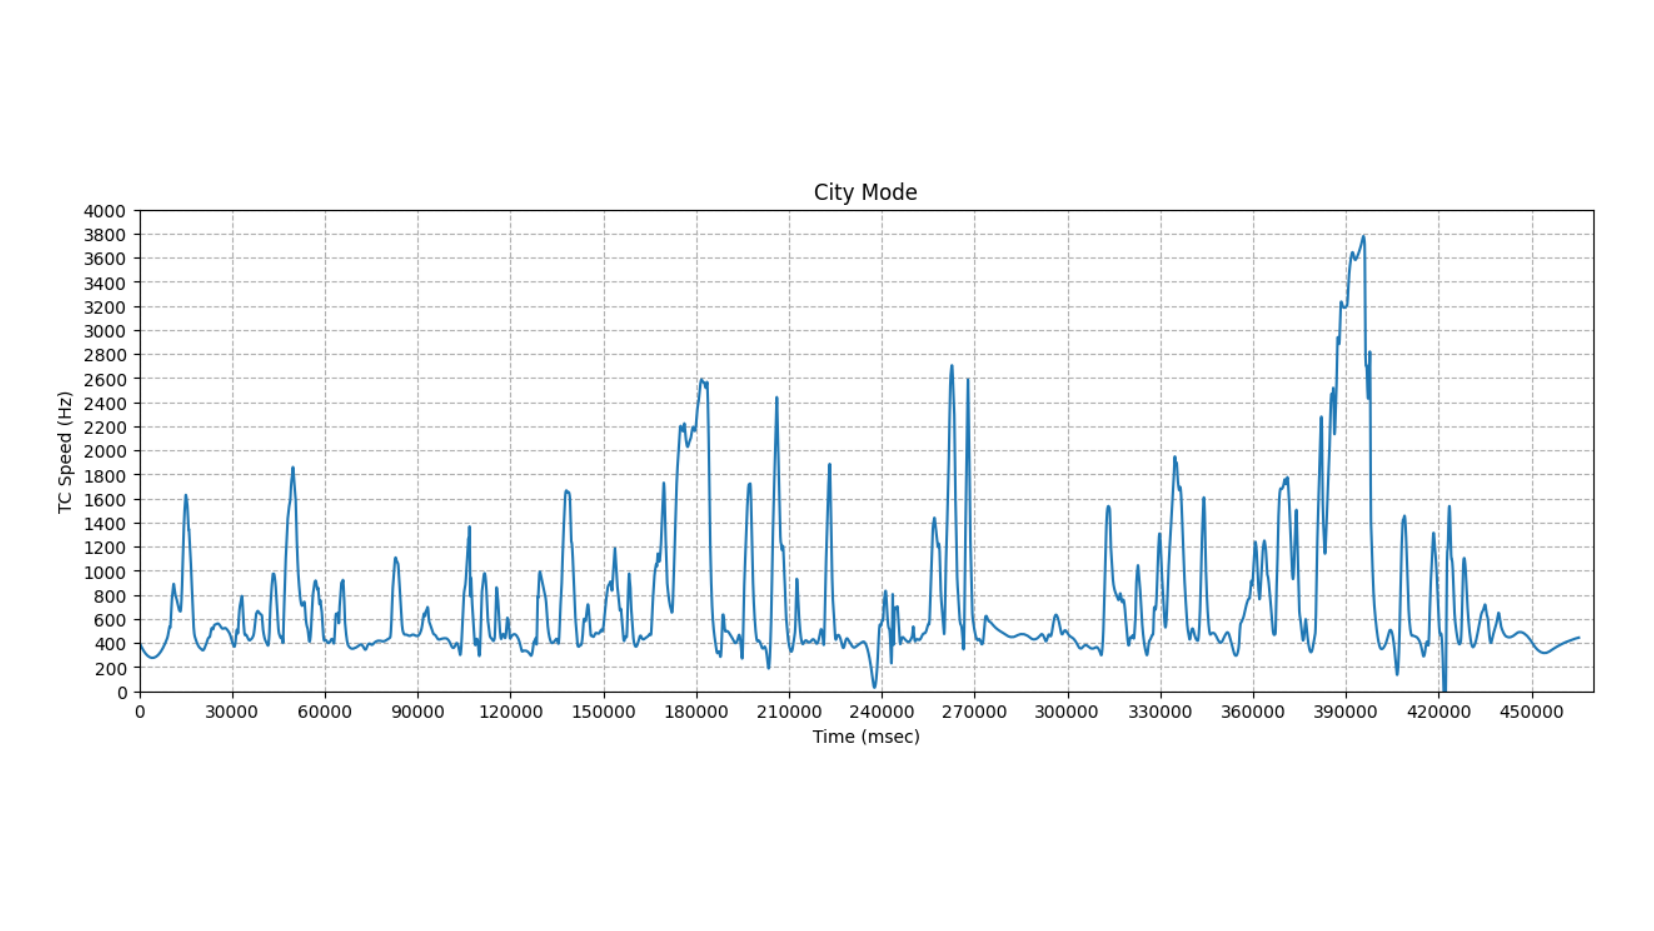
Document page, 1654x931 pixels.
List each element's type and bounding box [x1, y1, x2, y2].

picture [46, 170, 1606, 758]
